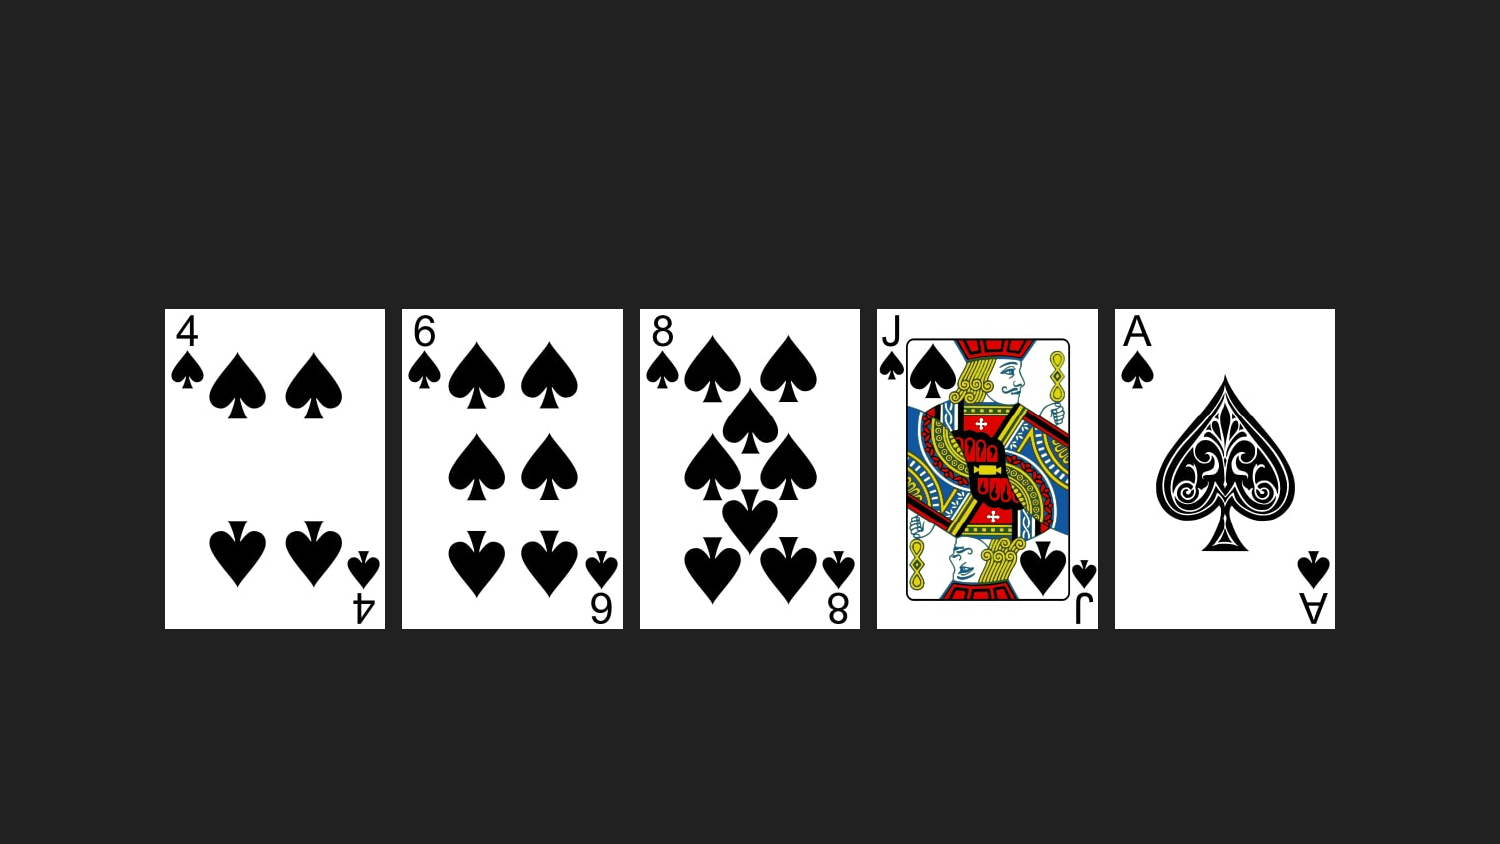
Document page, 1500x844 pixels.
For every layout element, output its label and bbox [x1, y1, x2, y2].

picture [877, 309, 1098, 629]
picture [640, 309, 860, 629]
picture [165, 309, 385, 629]
picture [1115, 309, 1335, 629]
picture [402, 309, 623, 629]
